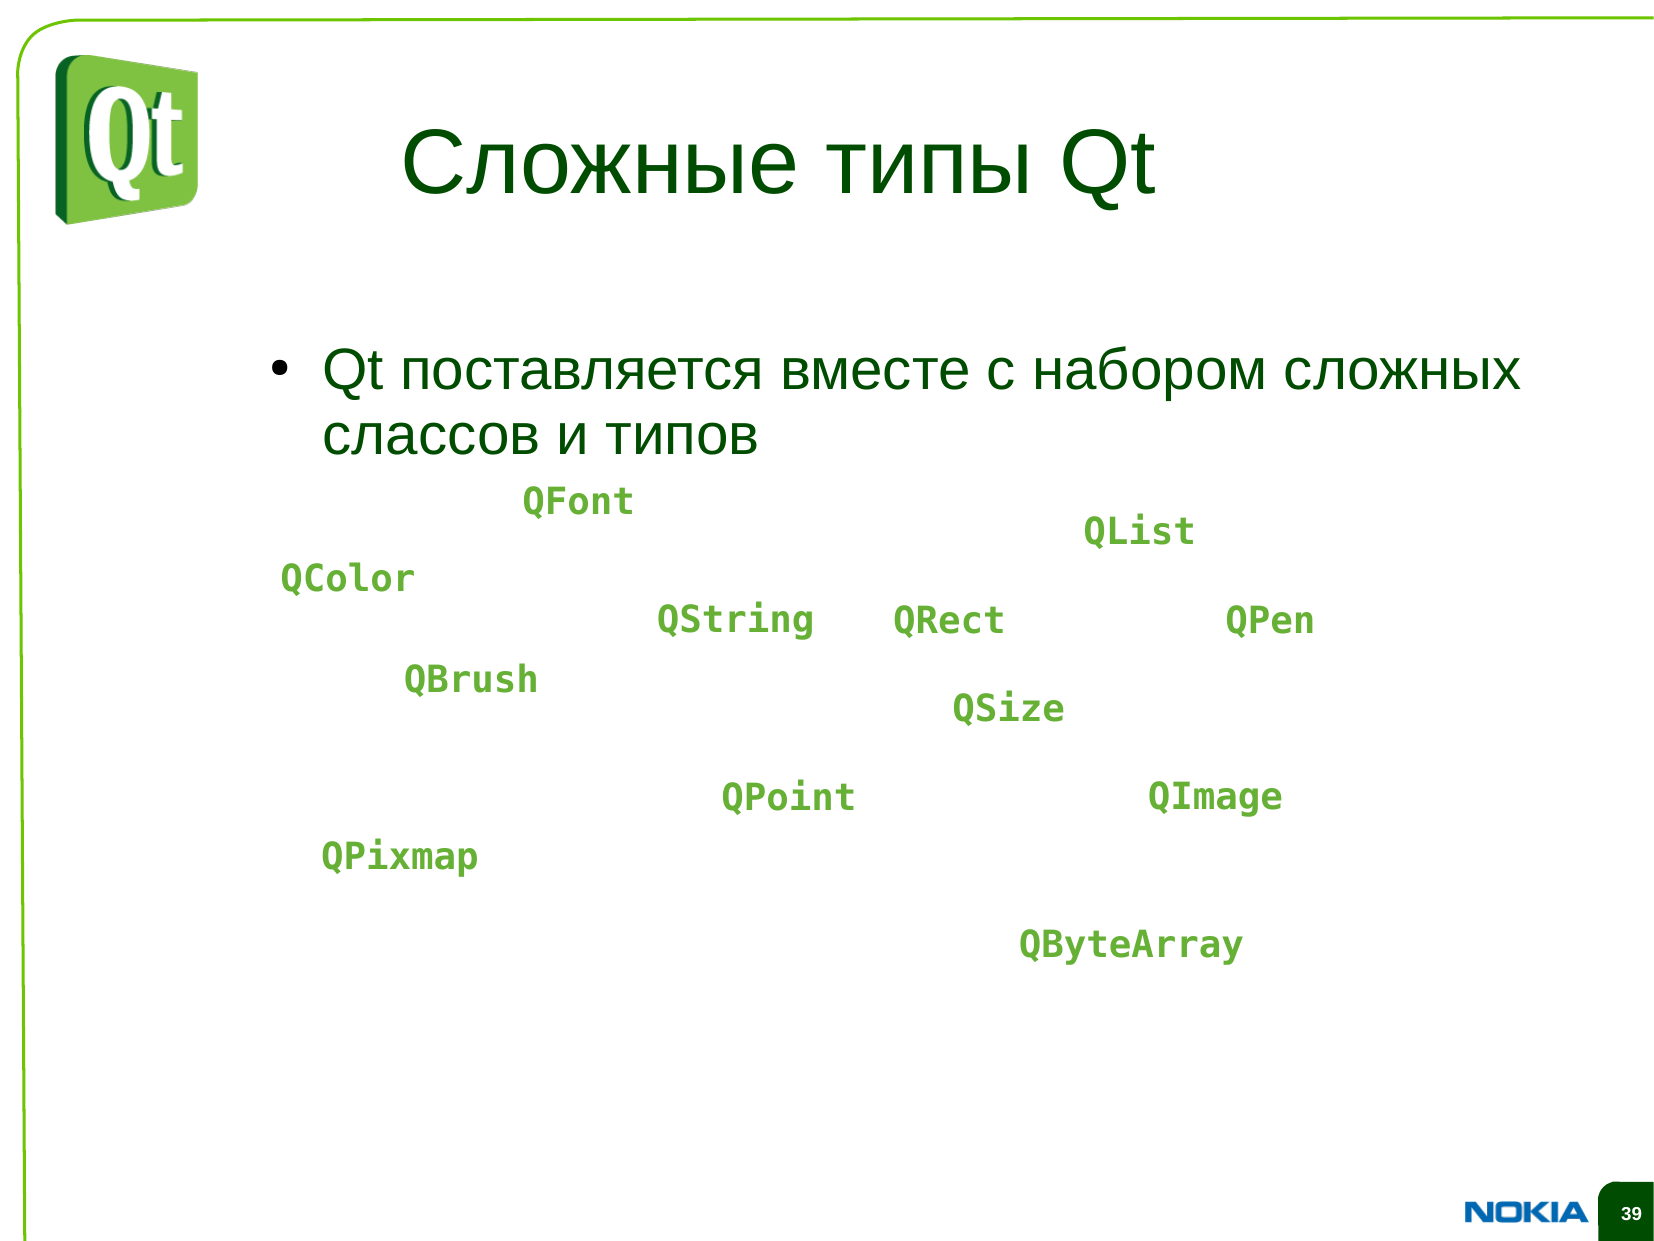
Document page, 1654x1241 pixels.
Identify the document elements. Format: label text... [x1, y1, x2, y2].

text_box QFont [507, 472, 650, 531]
text_box QPoint [706, 768, 872, 827]
text_box QSize [937, 679, 1080, 739]
list Qt поставляется вместе с набором сложных слассов и типов [251, 336, 1571, 1156]
picture [1465, 1201, 1589, 1223]
text_box QList [1068, 501, 1211, 561]
text_box QByteArray [1003, 915, 1259, 974]
text_box QBrush [388, 650, 554, 709]
picture [55, 55, 198, 225]
text_box QPixmap [306, 827, 494, 886]
text_box QRect [878, 591, 1021, 650]
text_box QColor [265, 549, 431, 608]
text_box QPen [1210, 591, 1331, 650]
text_box QString [642, 590, 830, 649]
text_box QImage [1133, 767, 1298, 827]
title Сложные типы Qt [253, 58, 1329, 266]
